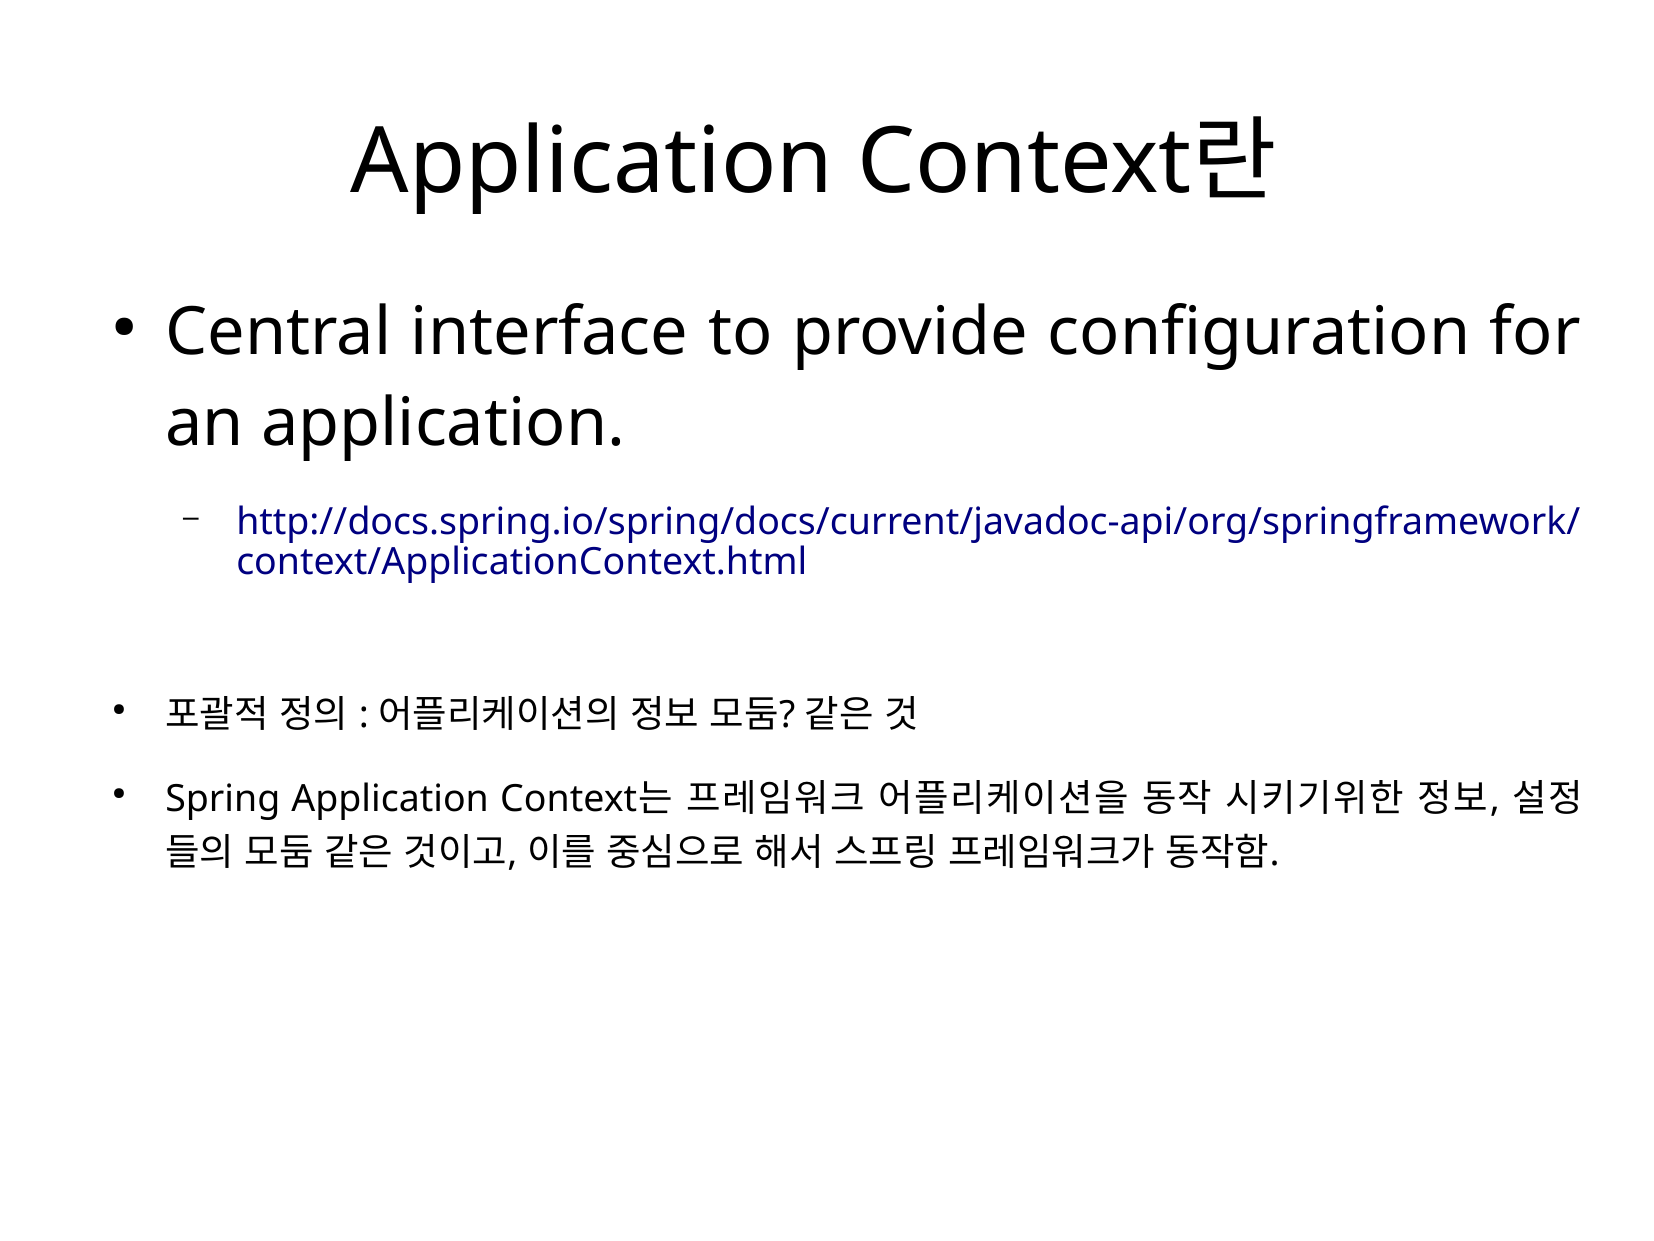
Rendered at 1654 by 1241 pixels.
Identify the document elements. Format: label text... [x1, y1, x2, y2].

list Central interface to provide configuration for an application. http://docs.spring.io/spring/docs/current/javadoc-api/org/springframework/context/ApplicationContext.html 포괄적 정의 : 어플리케이션의 정보 모둠? 같은 것 Spring Application Context는 프레임워크 어플리케이션을 동작 시키기위한 정보, 설정 들의 모둠 같은 것이고, 이를 중심으로 해서 스프링 프레임워크가 동작함. [94, 283, 1583, 1003]
title Application Context란 [82, 49, 1571, 257]
